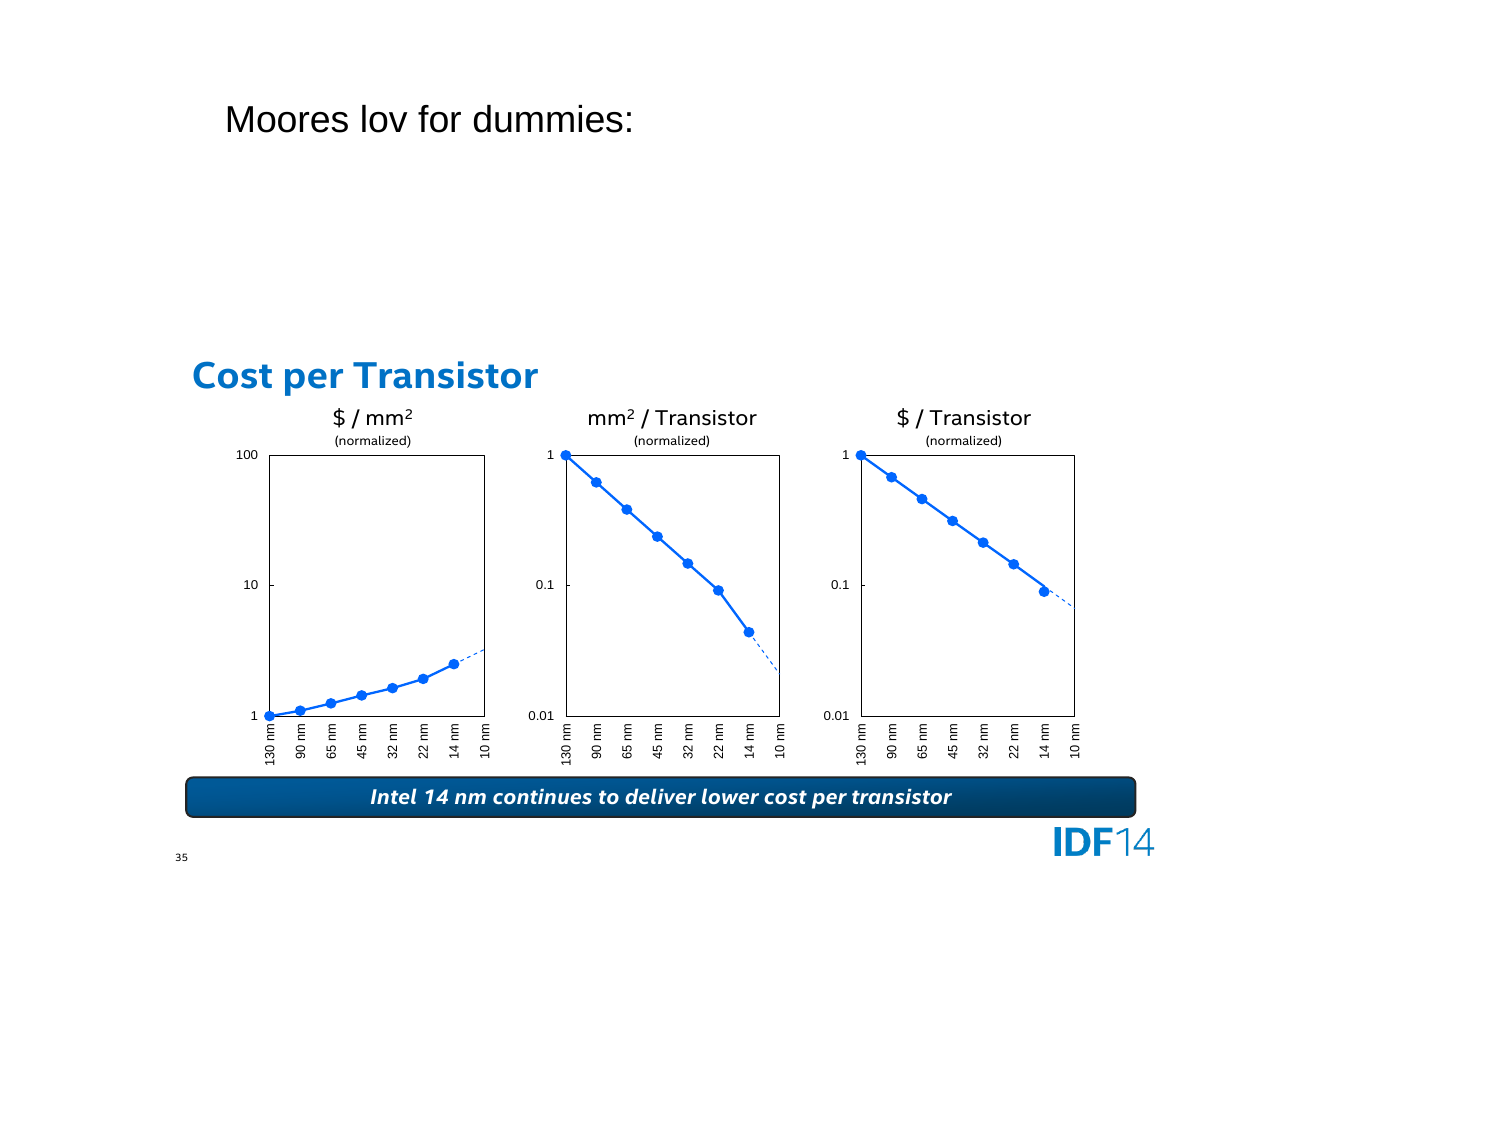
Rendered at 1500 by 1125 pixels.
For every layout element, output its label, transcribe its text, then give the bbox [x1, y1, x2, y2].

picture [165, 210, 1336, 1081]
text_box Moores lov for dummies: [210, 87, 650, 148]
